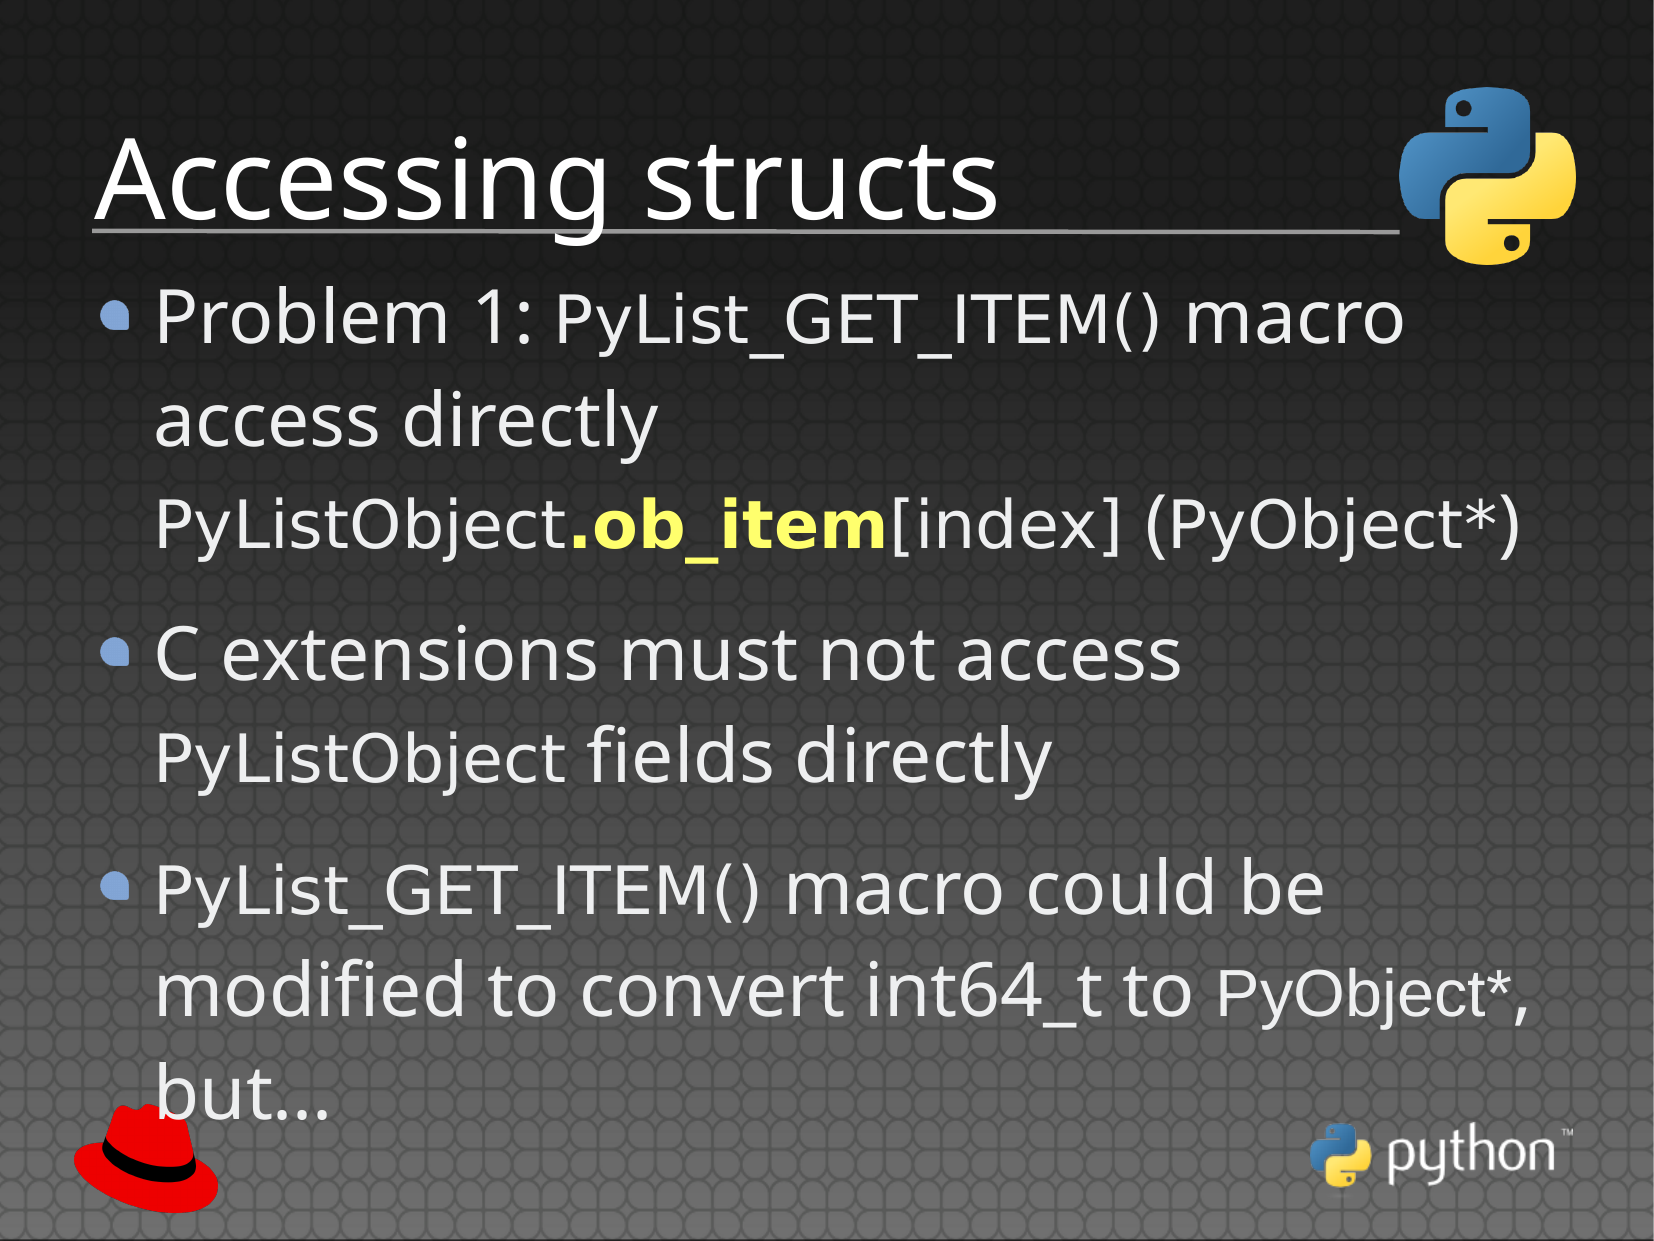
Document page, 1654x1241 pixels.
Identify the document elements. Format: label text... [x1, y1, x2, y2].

title Accessing structs [94, 100, 1426, 251]
picture [0, 0, 1654, 1241]
list Problem 1: PyList_GET_ITEM() macro access directly PyListObject.ob_item[index] (PyObject*) C extensions must not access PyListObject fields directly PyList_GET_ITEM() macro could be modified to convert int64_t to PyObject*, but... [82, 263, 1540, 1112]
